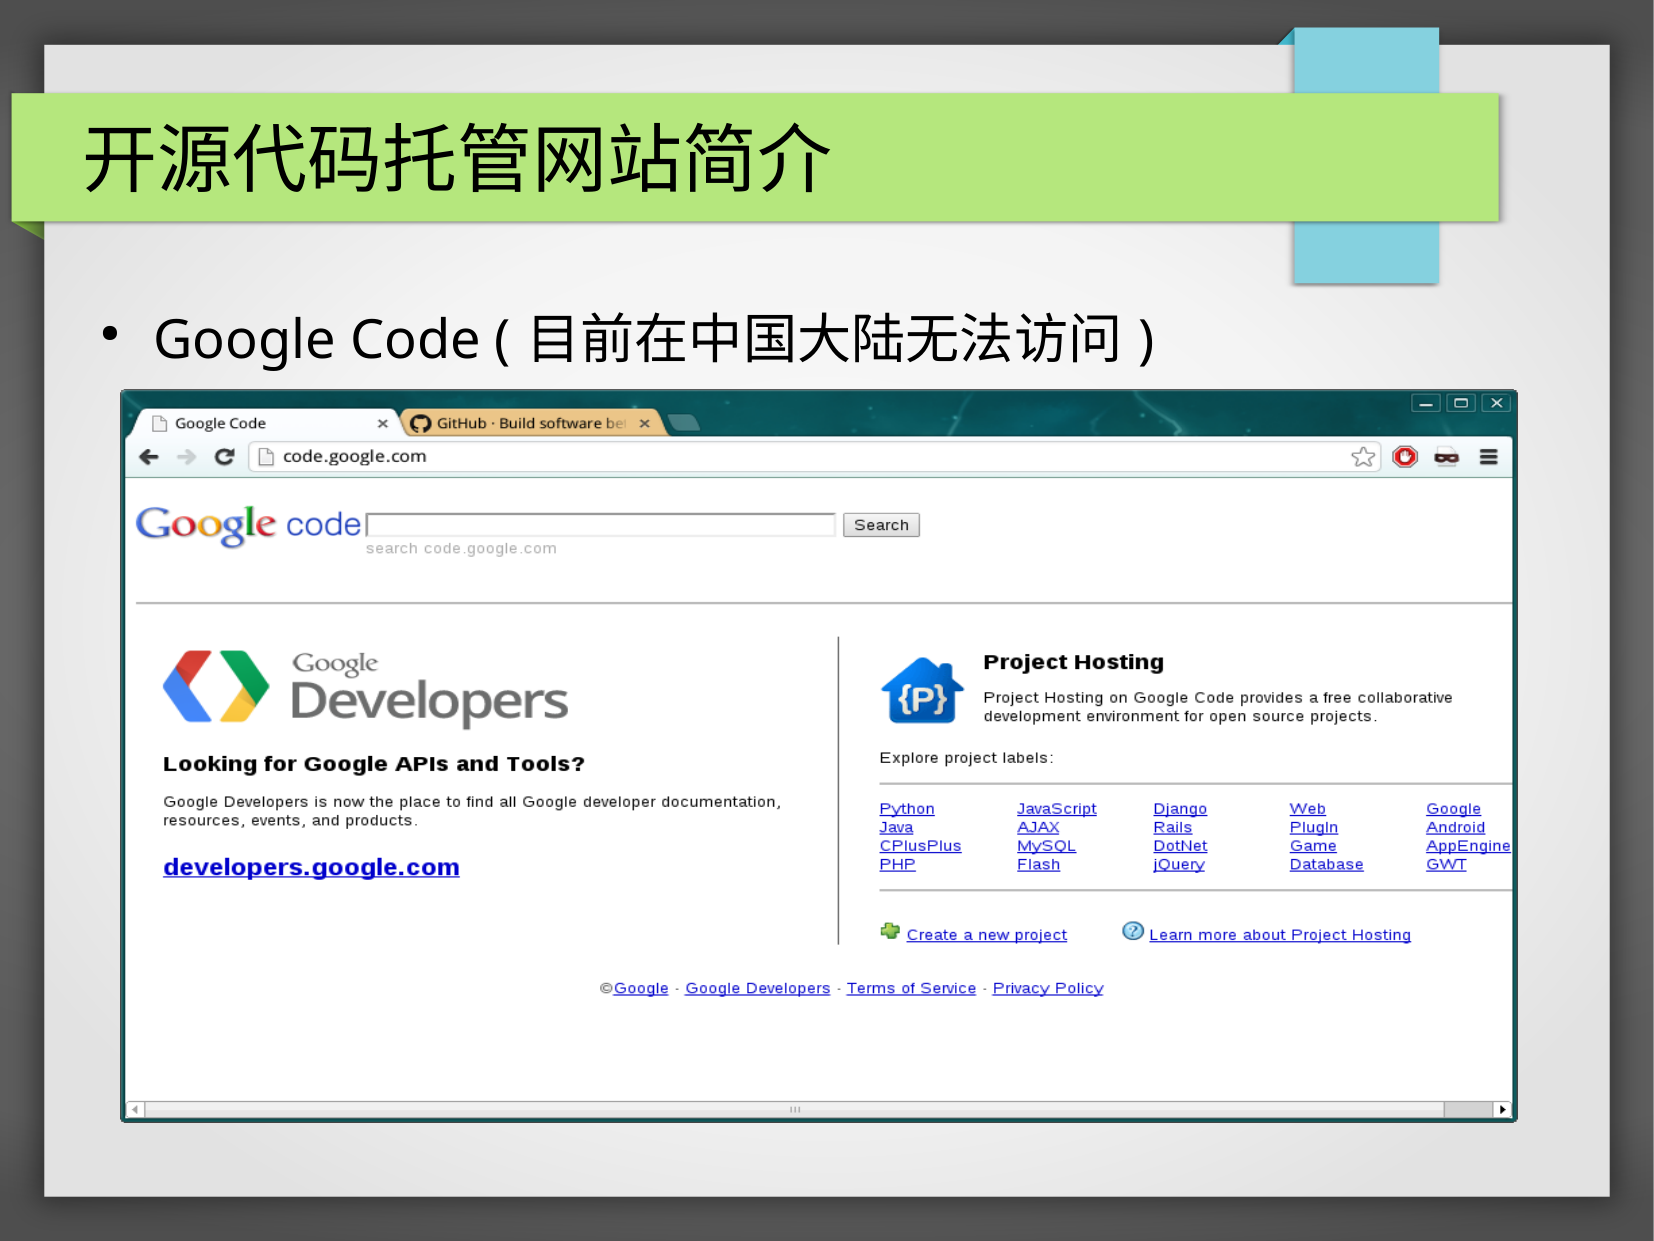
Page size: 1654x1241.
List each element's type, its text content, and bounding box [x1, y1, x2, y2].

picture [0, 0, 1654, 1241]
list Google Code (目前在中国大陆无法访问) [82, 295, 1571, 1015]
title 开源代码托管网站简介 [82, 94, 1264, 213]
